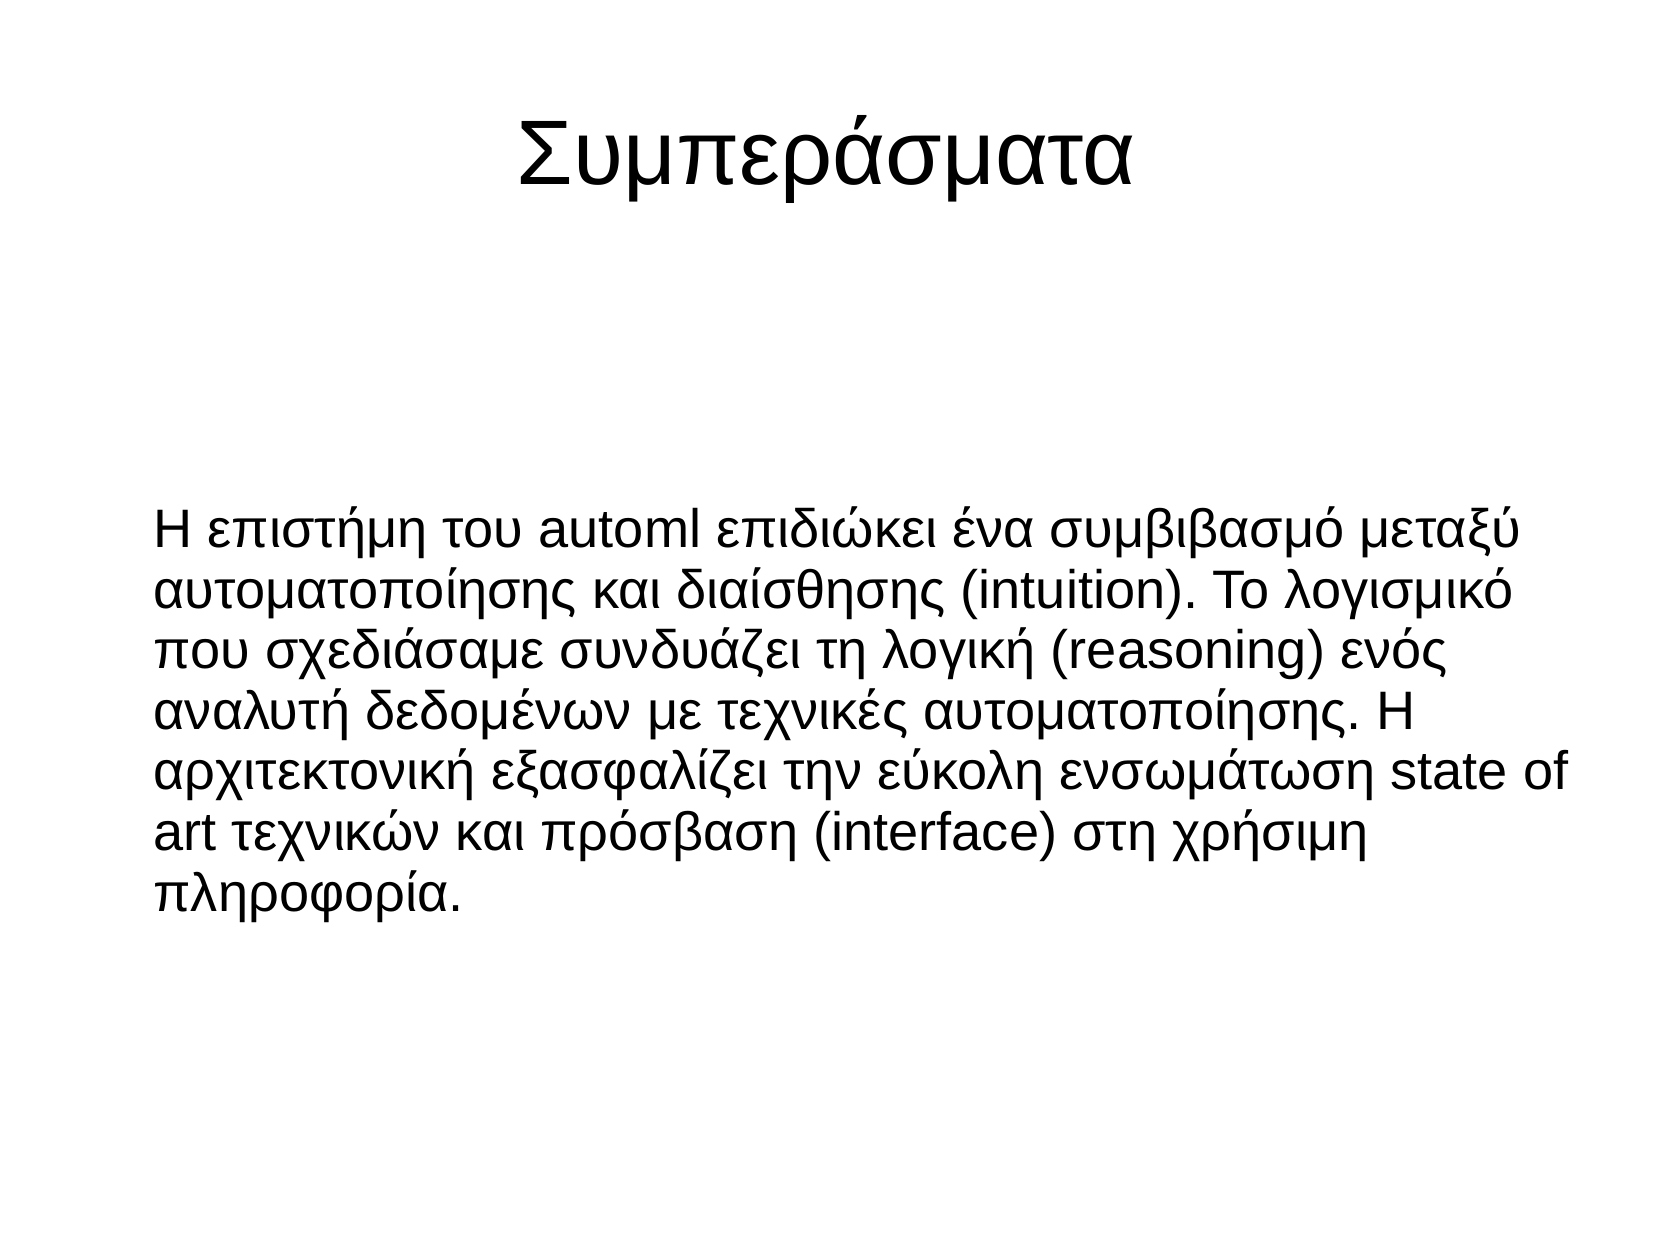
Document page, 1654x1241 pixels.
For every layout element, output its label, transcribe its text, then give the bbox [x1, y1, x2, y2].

list Η επιστήμη του automl επιδιώκει ένα συμβιβασμό μεταξύ αυτοματοποίησης και διαίσθησης (intuition). Το λογισμικό που σχεδιάσαμε συνδυάζει τη λογική (reasoning) ενός αναλυτή δεδομένων με τεχνικές αυτοματοποίησης. Η αρχιτεκτονική εξασφαλίζει την εύκολη ενσωμάτωση state of art τεχνικών και πρόσβαση (interface) στη χρήσιμη πληροφορία. [82, 290, 1571, 1010]
title Συμπεράσματα [82, 49, 1571, 257]
